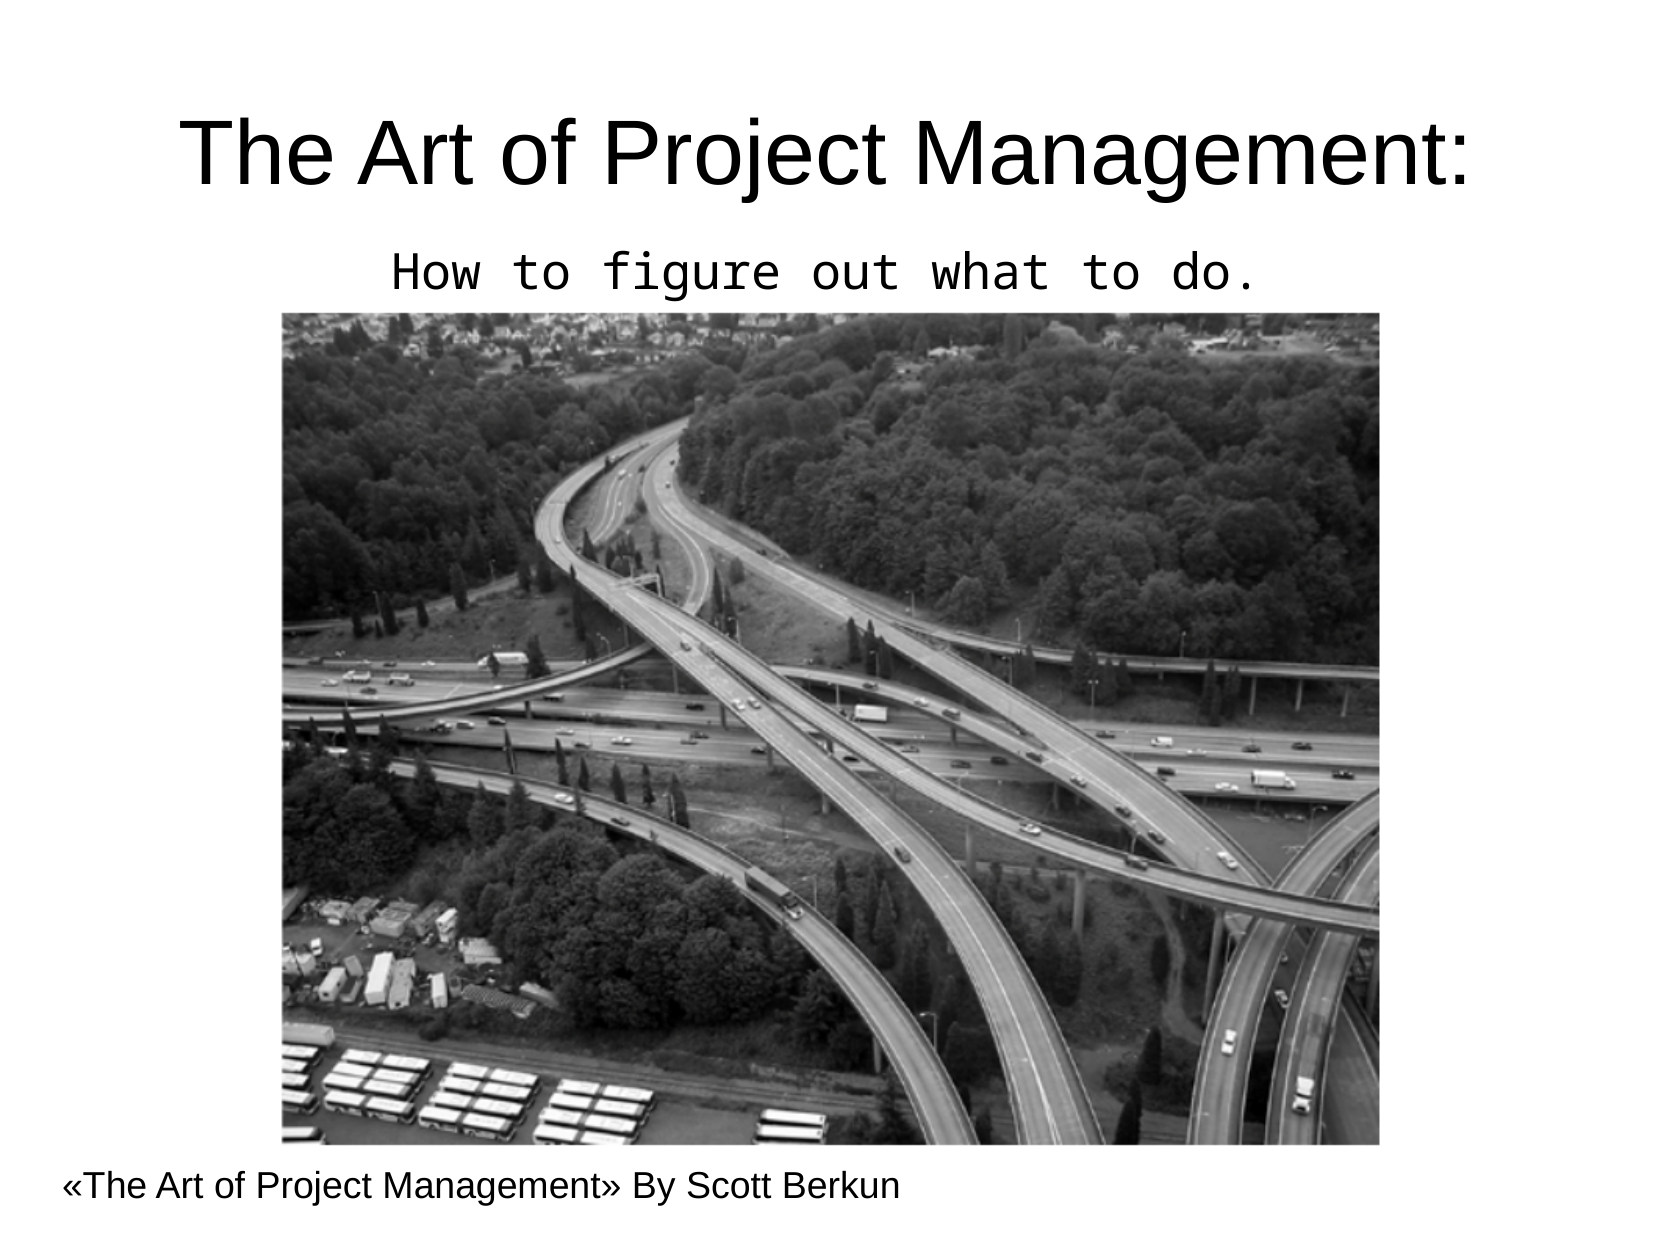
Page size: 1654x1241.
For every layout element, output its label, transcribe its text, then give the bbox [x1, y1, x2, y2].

list How to figure out what to do. [82, 236, 1571, 544]
picture [271, 307, 1386, 1150]
text_box «The Art of Project Management» By Scott Berkun [47, 1157, 1441, 1241]
title The Art of Project Management: [82, 49, 1571, 236]
